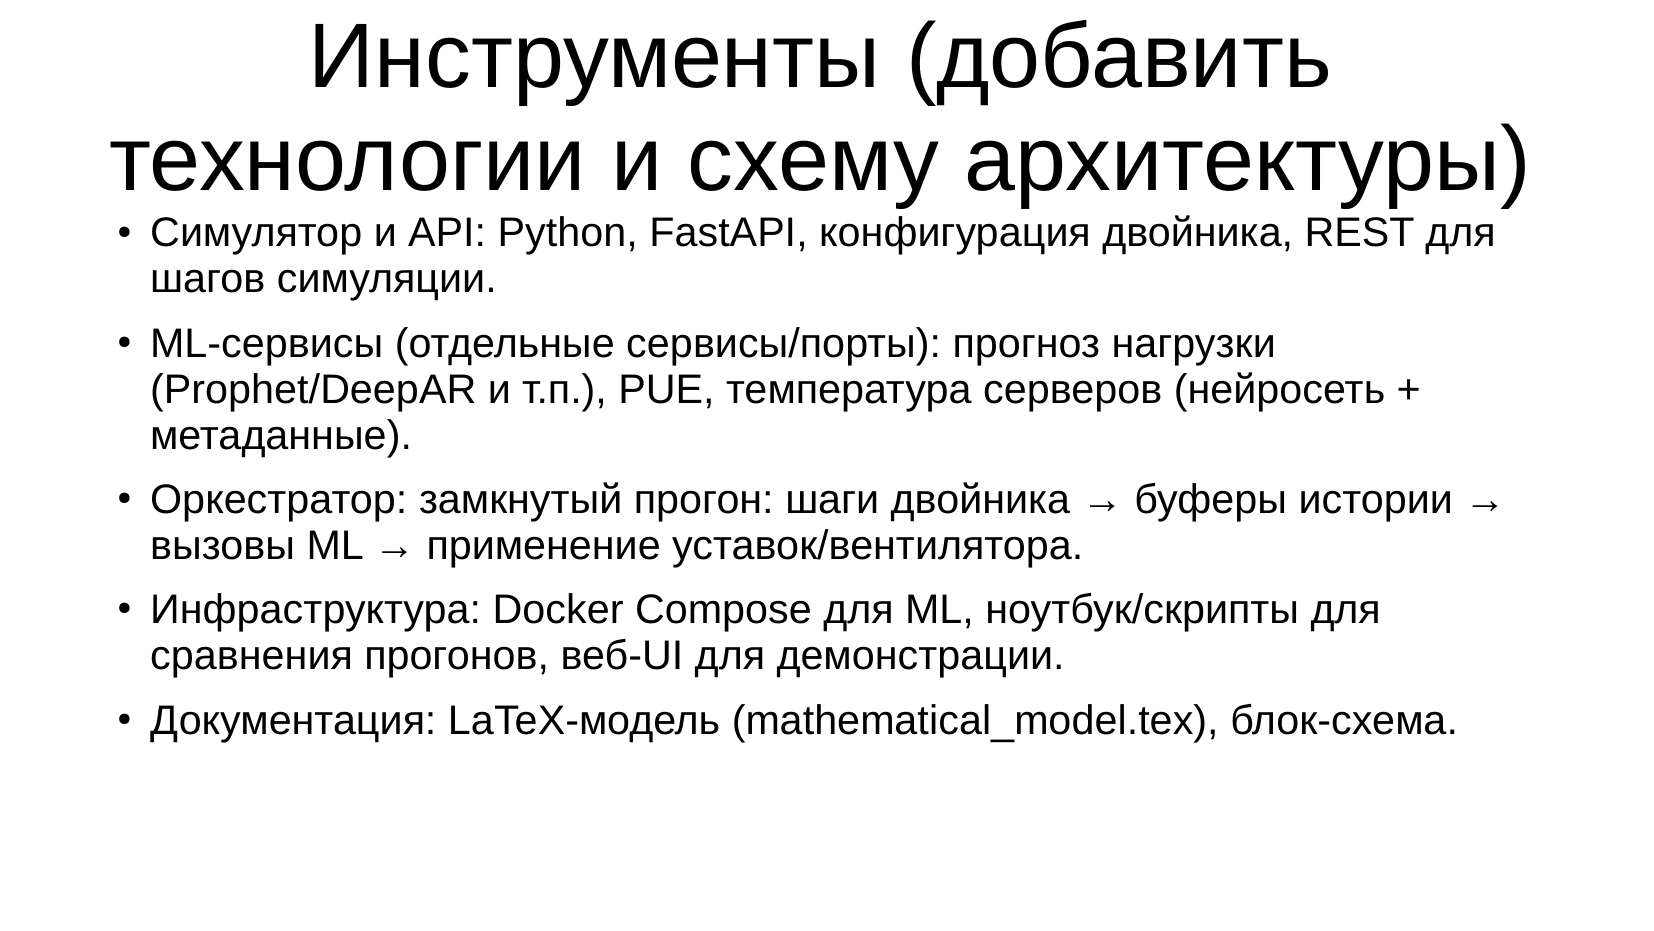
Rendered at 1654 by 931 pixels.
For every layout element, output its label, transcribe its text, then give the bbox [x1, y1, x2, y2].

list Симулятор и API: Python, FastAPI, конфигурация двойника, REST для шагов симуляции. ML-сервисы (отдельные сервисы/порты): прогноз нагрузки (Prophet/DeepAR и т.п.), PUE, температура серверов (нейросеть + метаданные). Оркестратор: замкнутый прогон: шаги двойника → буферы истории → вызовы ML → применение уставок/вентилятора. Инфраструктура: Docker Compose для ML, ноутбук/скрипты для сравнения прогонов, веб-UI для демонстрации. Документация: LaTeX-модель (mathematical_model.tex), блок-схема. [106, 209, 1595, 750]
title Инструменты (добавить технологии и схему архитектуры) [76, 4, 1565, 210]
